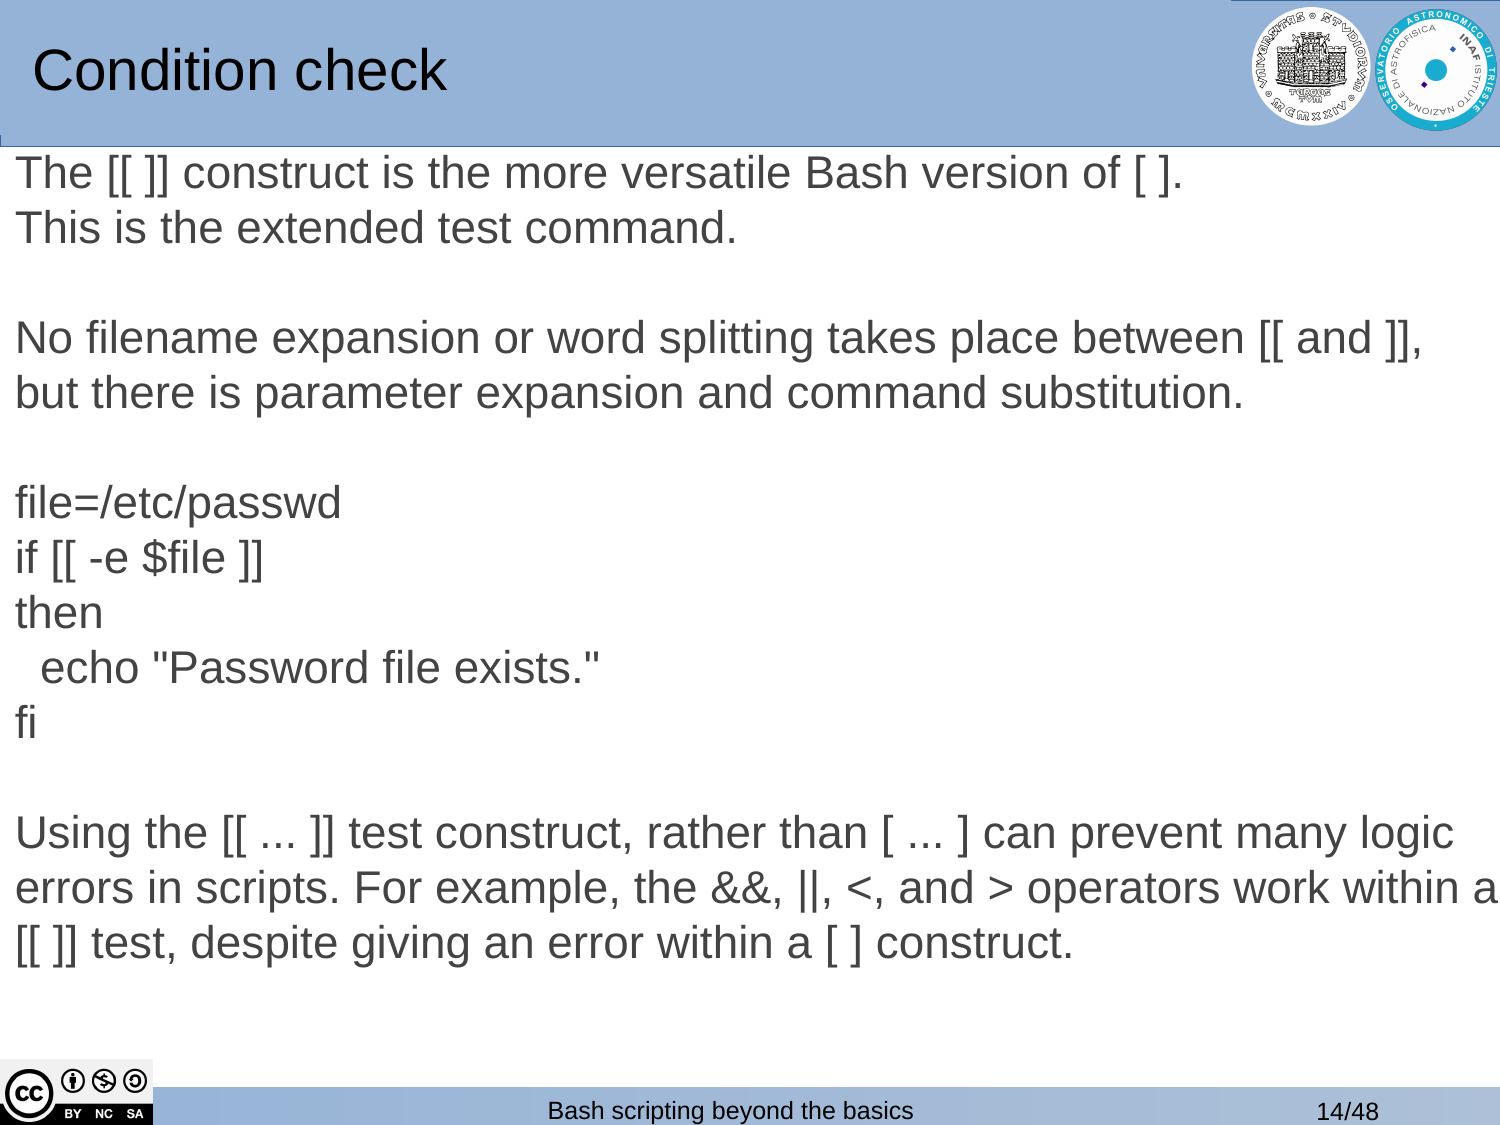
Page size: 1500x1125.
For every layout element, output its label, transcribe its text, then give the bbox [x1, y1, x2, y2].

list The [[ ]] construct is the more versatile Bash version of [ ]. This is the extended test command. No filename expansion or word splitting takes place between [[ and ]], but there is parameter expansion and command substitution. file=/etc/passwd if [[ -e $file ]] then echo "Password file exists." fi Using the [[ ... ]] test construct, rather than [ ... ] can prevent many logic errors in scripts. For example, the &&, ||, <, and > operators work within a [[ ]] test, despite giving an error within a [ ] construct. [0, 134, 1500, 1081]
picture [0, 1081, 153, 1125]
picture [1252, 0, 1500, 134]
text_box Condition check [0, 0, 1232, 136]
